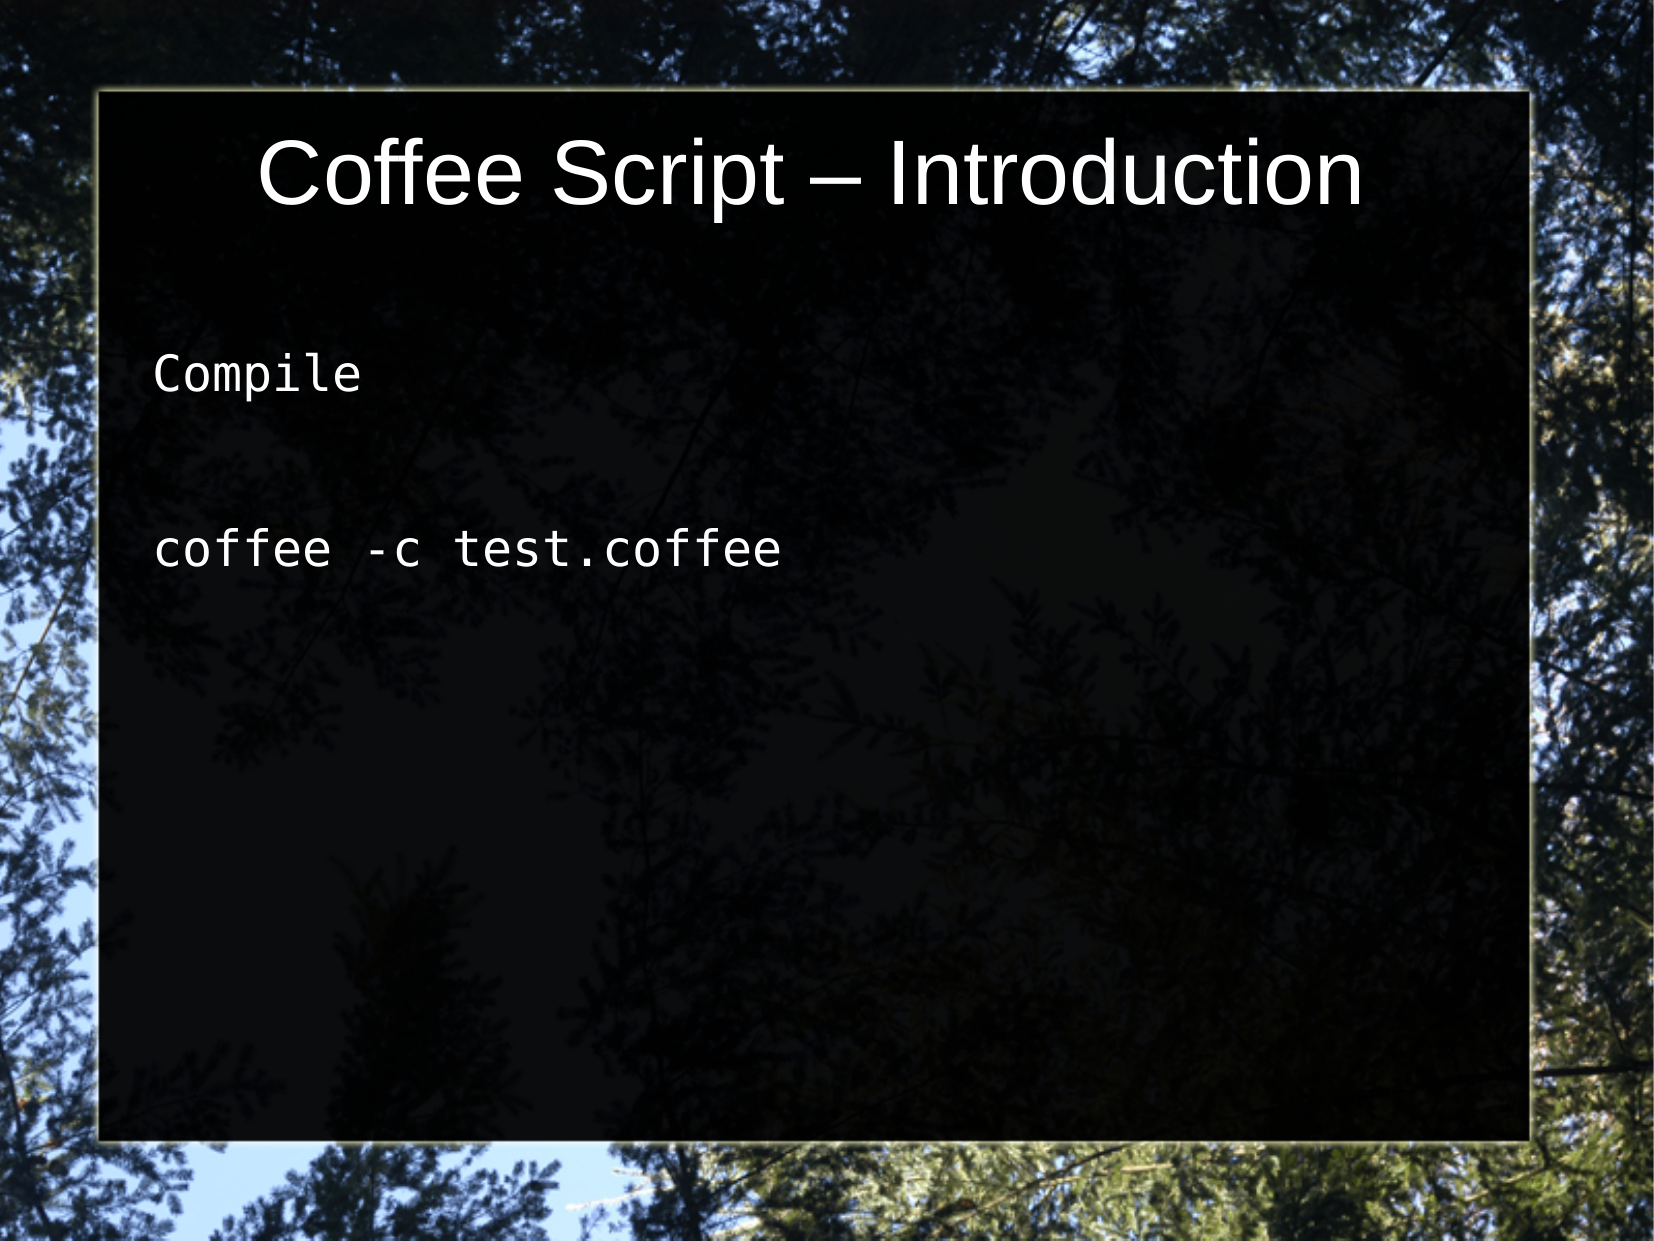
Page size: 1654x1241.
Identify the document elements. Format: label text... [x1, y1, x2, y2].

list Compile coffee -c test.coffee [152, 344, 1534, 1127]
picture [0, 0, 1654, 1241]
title Coffee Script – Introduction [88, 88, 1536, 257]
